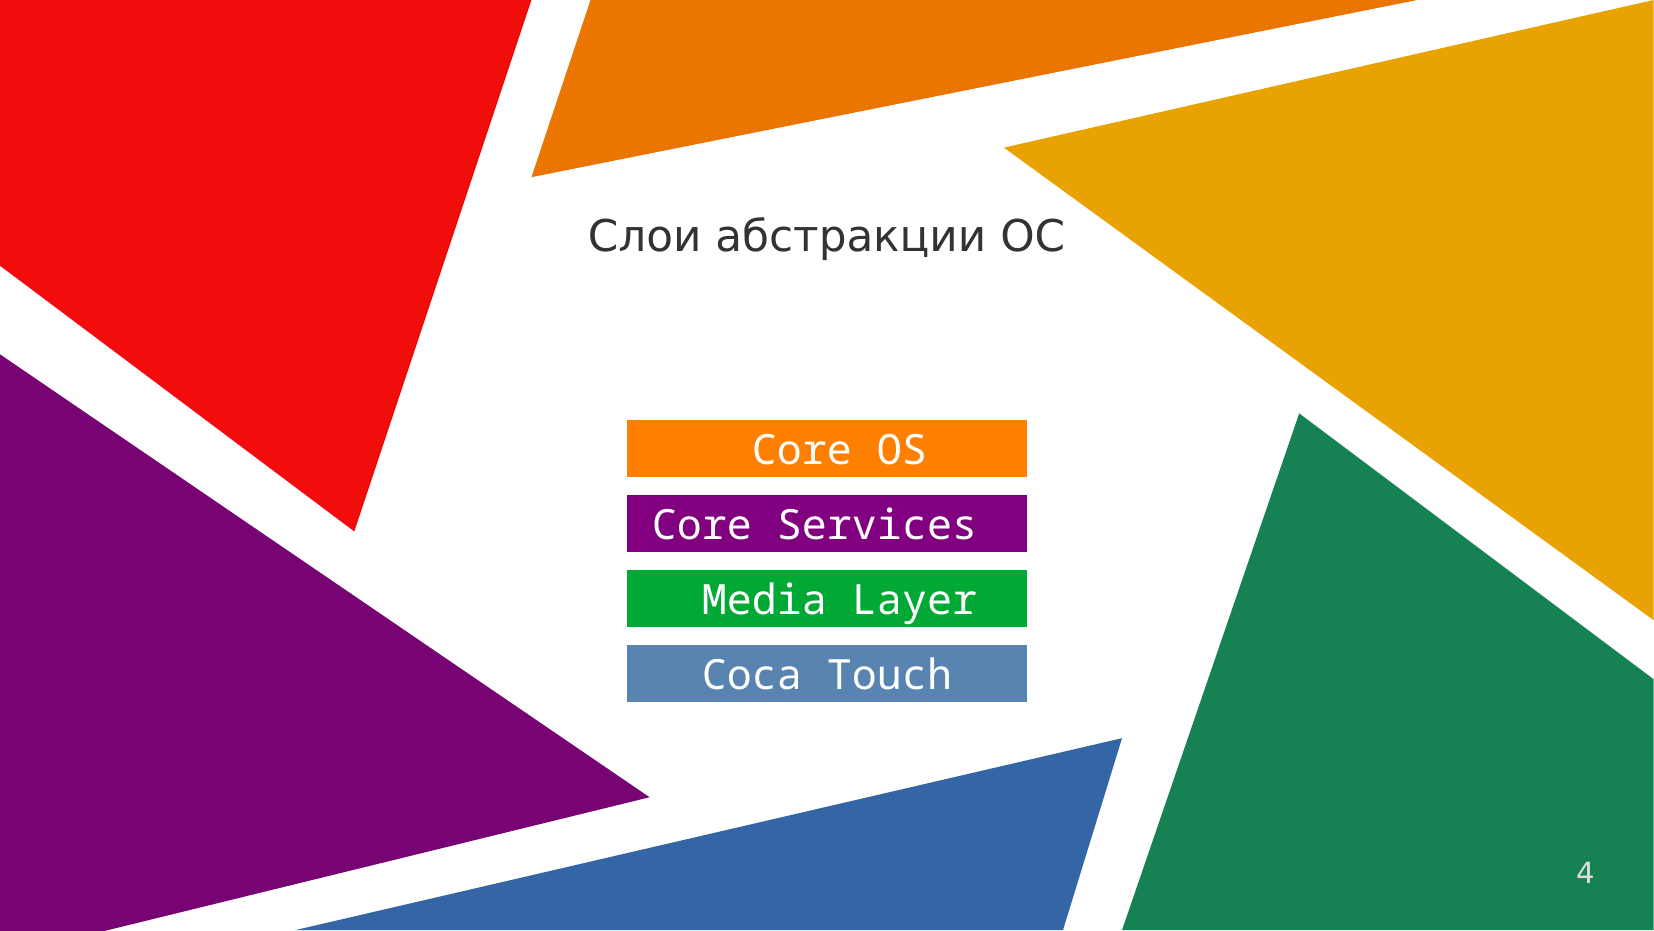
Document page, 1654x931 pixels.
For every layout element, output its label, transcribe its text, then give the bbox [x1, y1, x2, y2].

list Core OS Core Services Media Layer Coca Touch [472, 354, 1182, 768]
title Слои абстракции ОС [472, 147, 1182, 325]
